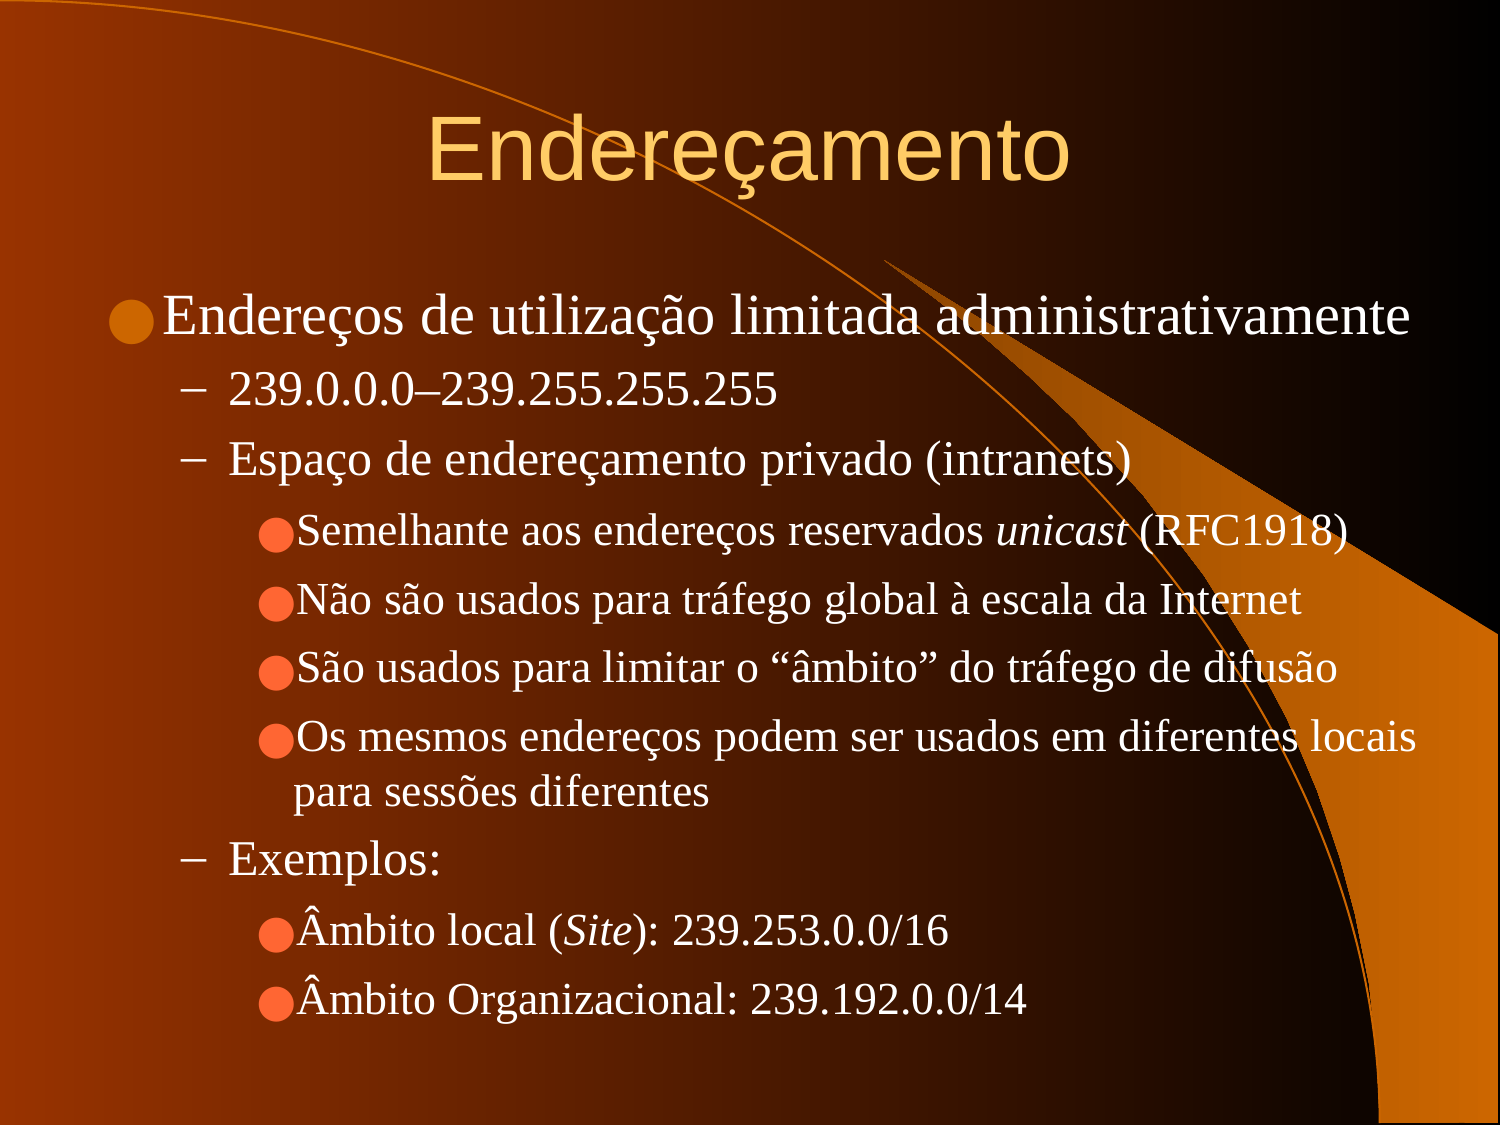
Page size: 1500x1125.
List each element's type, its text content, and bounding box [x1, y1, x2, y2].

title Endereçamento [125, 50, 1400, 238]
list Endereços de utilização limitada administrativamente 239.0.0.0–239.255.255.255 Espaço de endereçamento privado (intranets) Semelhante aos endereços reservados unicast (RFC1918) Não são usados para tráfego global à escala da Internet São usados para limitar o “âmbito” do tráfego de difusão Os mesmos endereços podem ser usados em diferentes locais para sessões diferentes Exemplos: Âmbito local (Site): 239.253.0.0/16 Âmbito Organizacional: 239.192.0.0/14 [87, 262, 1437, 1037]
